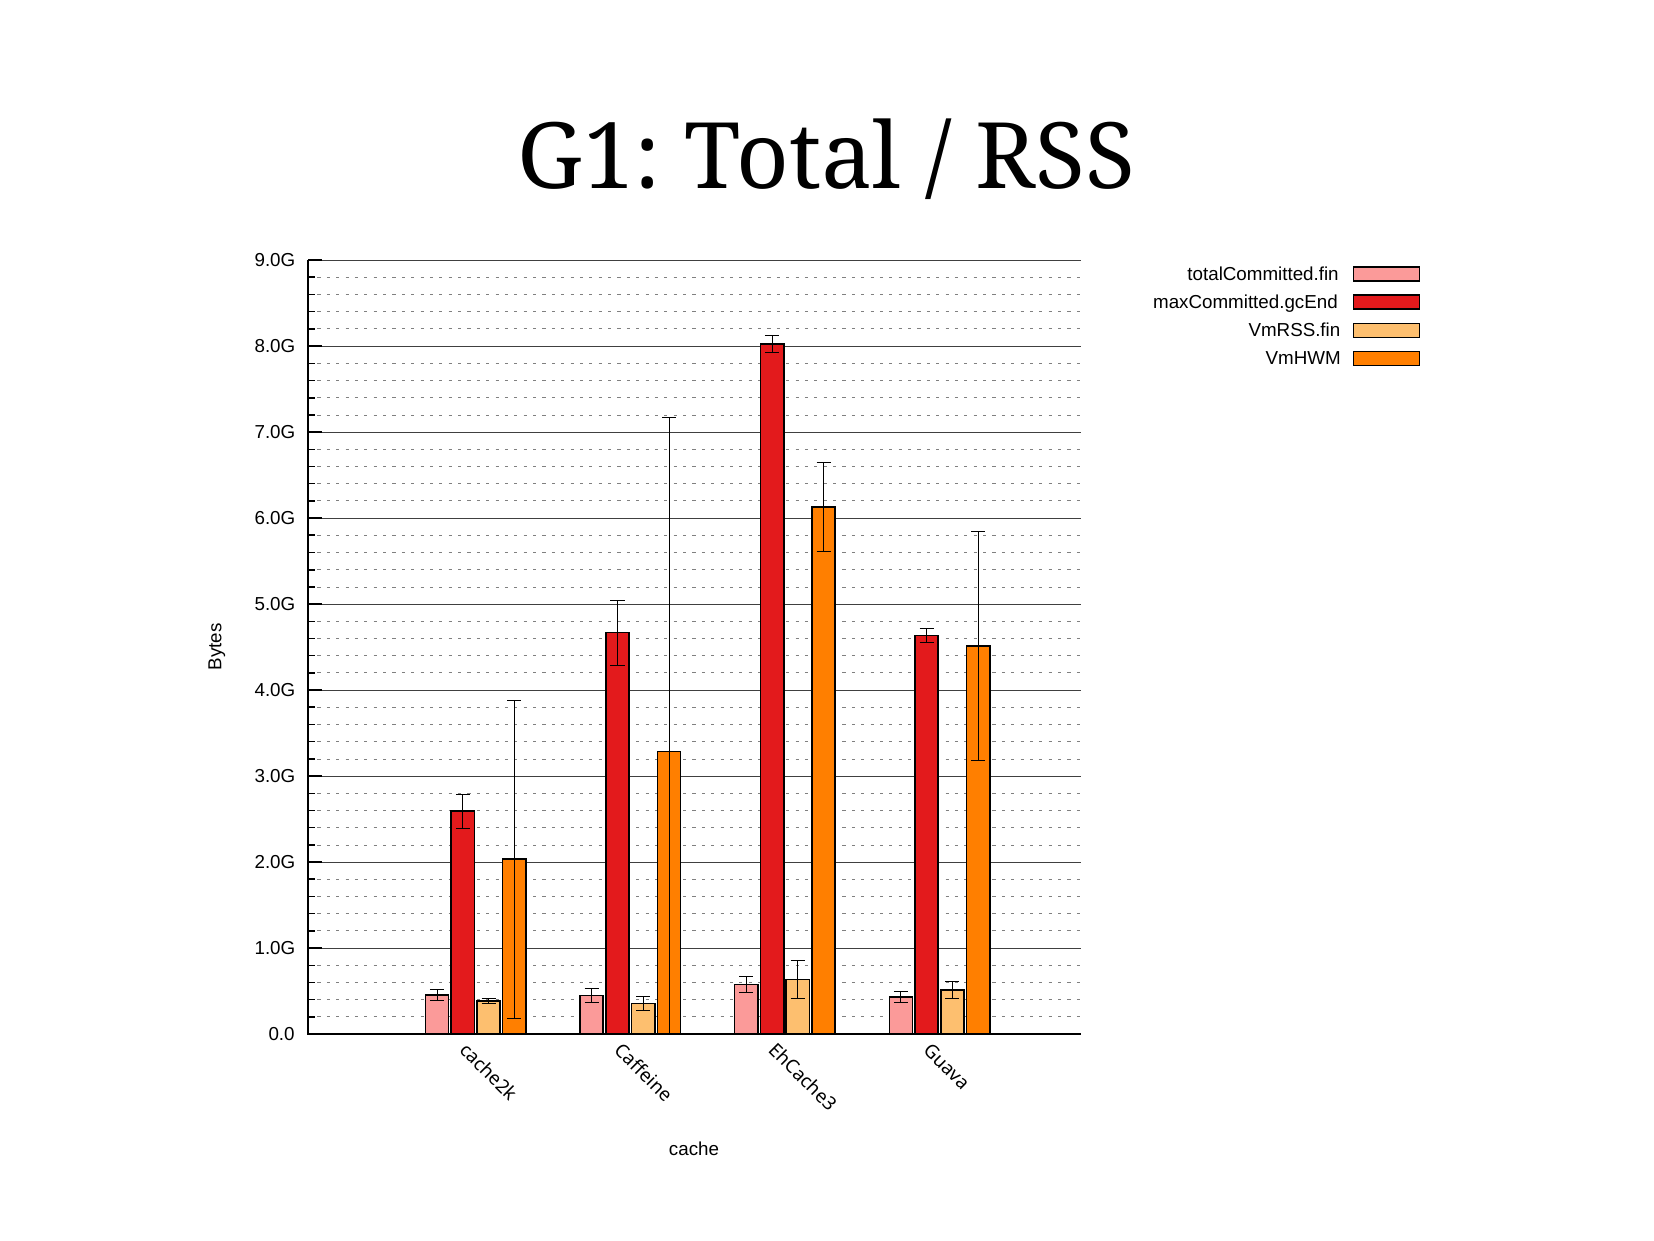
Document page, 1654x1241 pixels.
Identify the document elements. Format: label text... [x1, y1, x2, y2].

picture [195, 231, 1447, 1171]
title G1: Total / RSS [82, 49, 1571, 257]
